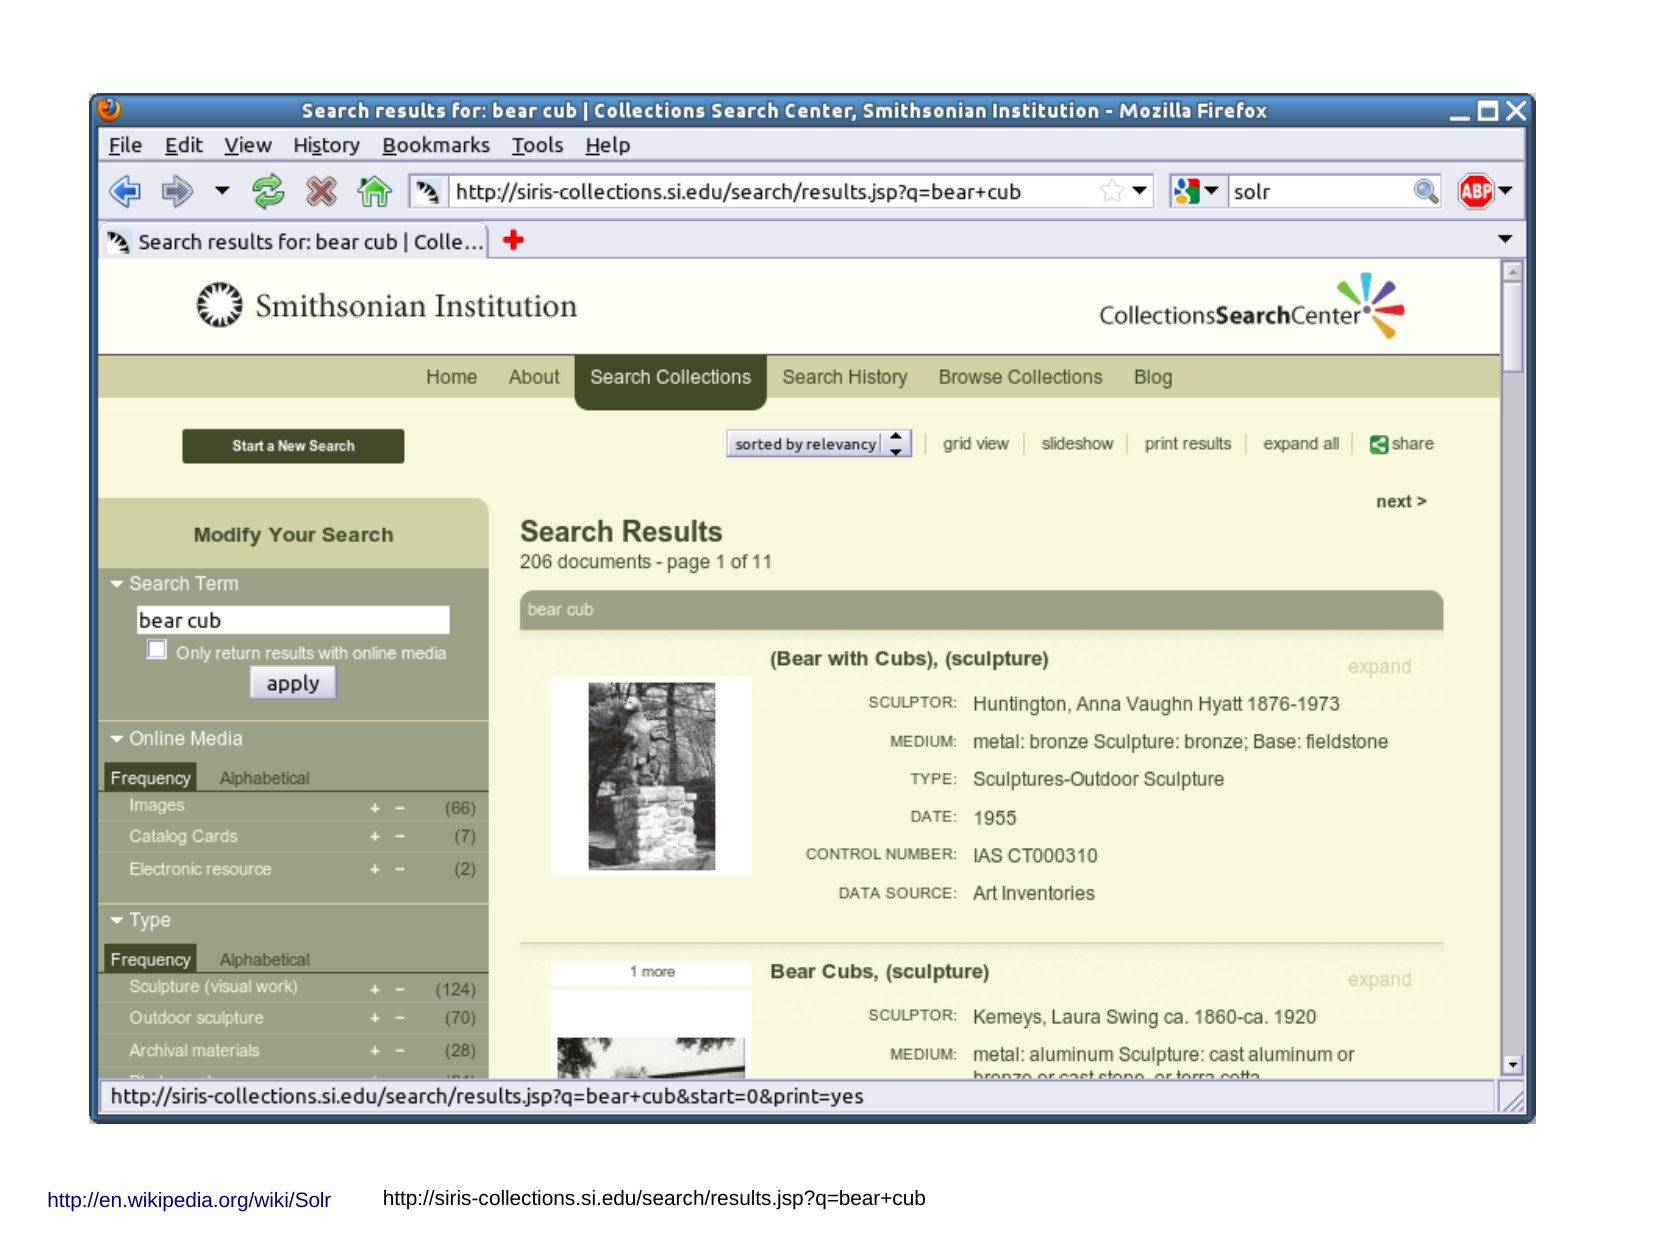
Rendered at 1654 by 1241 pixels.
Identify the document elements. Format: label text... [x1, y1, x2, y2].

picture [89, 93, 1536, 1124]
text_box http://siris-collections.si.edu/search/results.jsp?q=bear+cub [368, 1179, 1378, 1221]
text_box http://en.wikipedia.org/wiki/Solr [32, 1180, 347, 1220]
